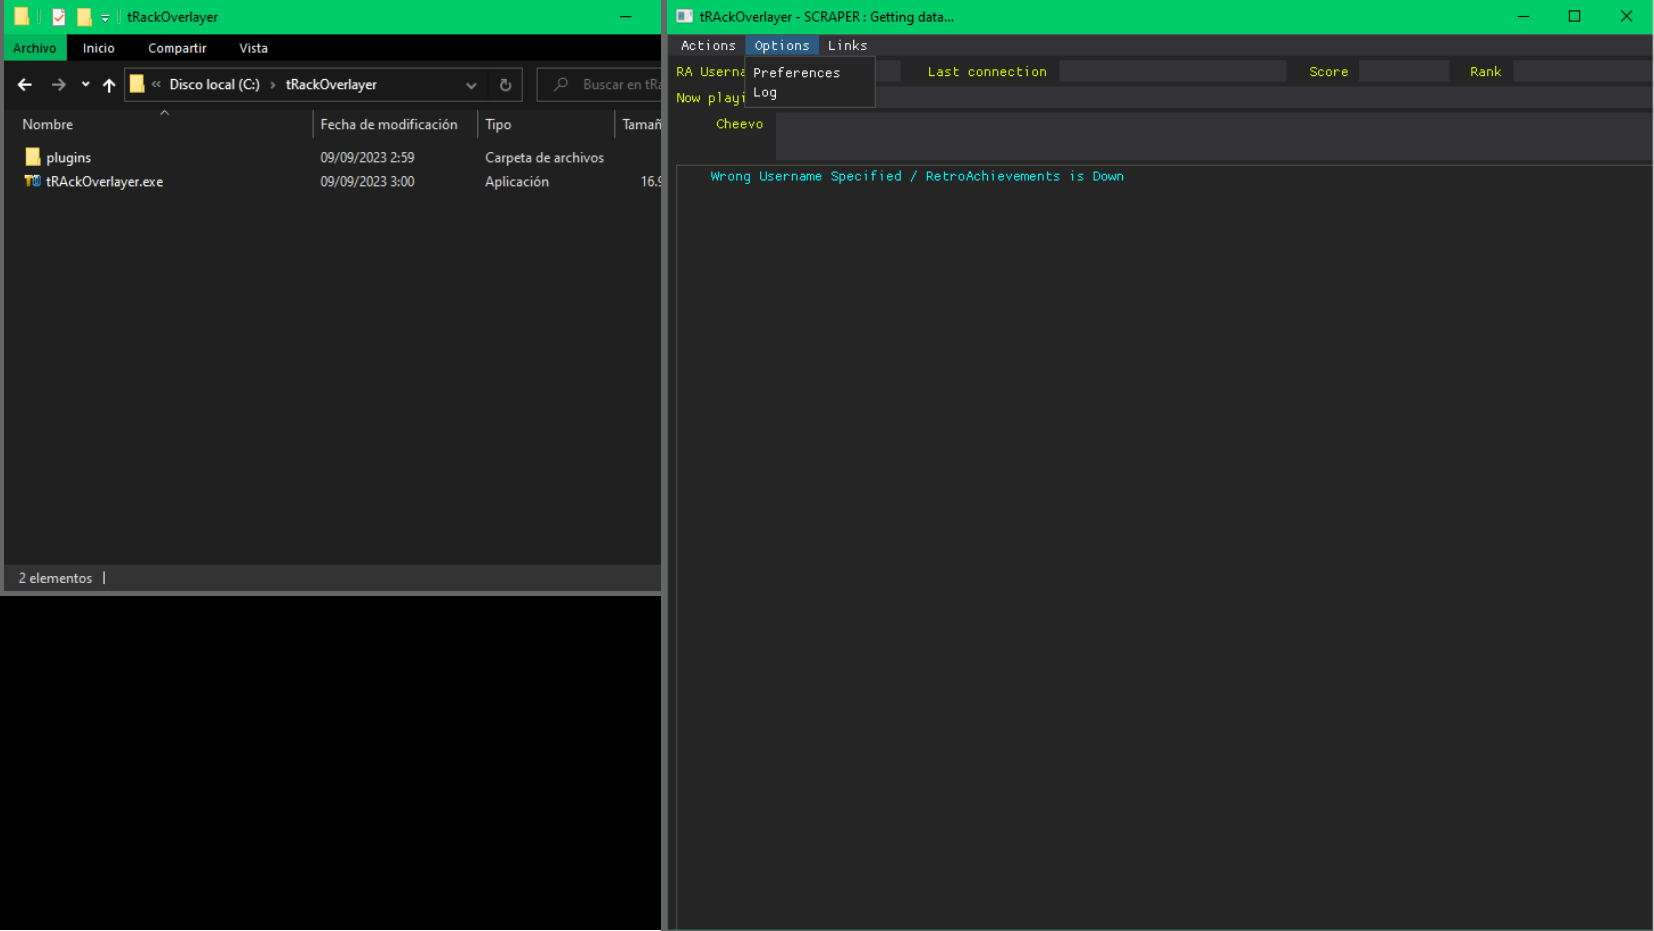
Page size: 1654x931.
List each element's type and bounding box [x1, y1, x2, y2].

picture [3, 0, 661, 591]
picture [666, 0, 1654, 931]
